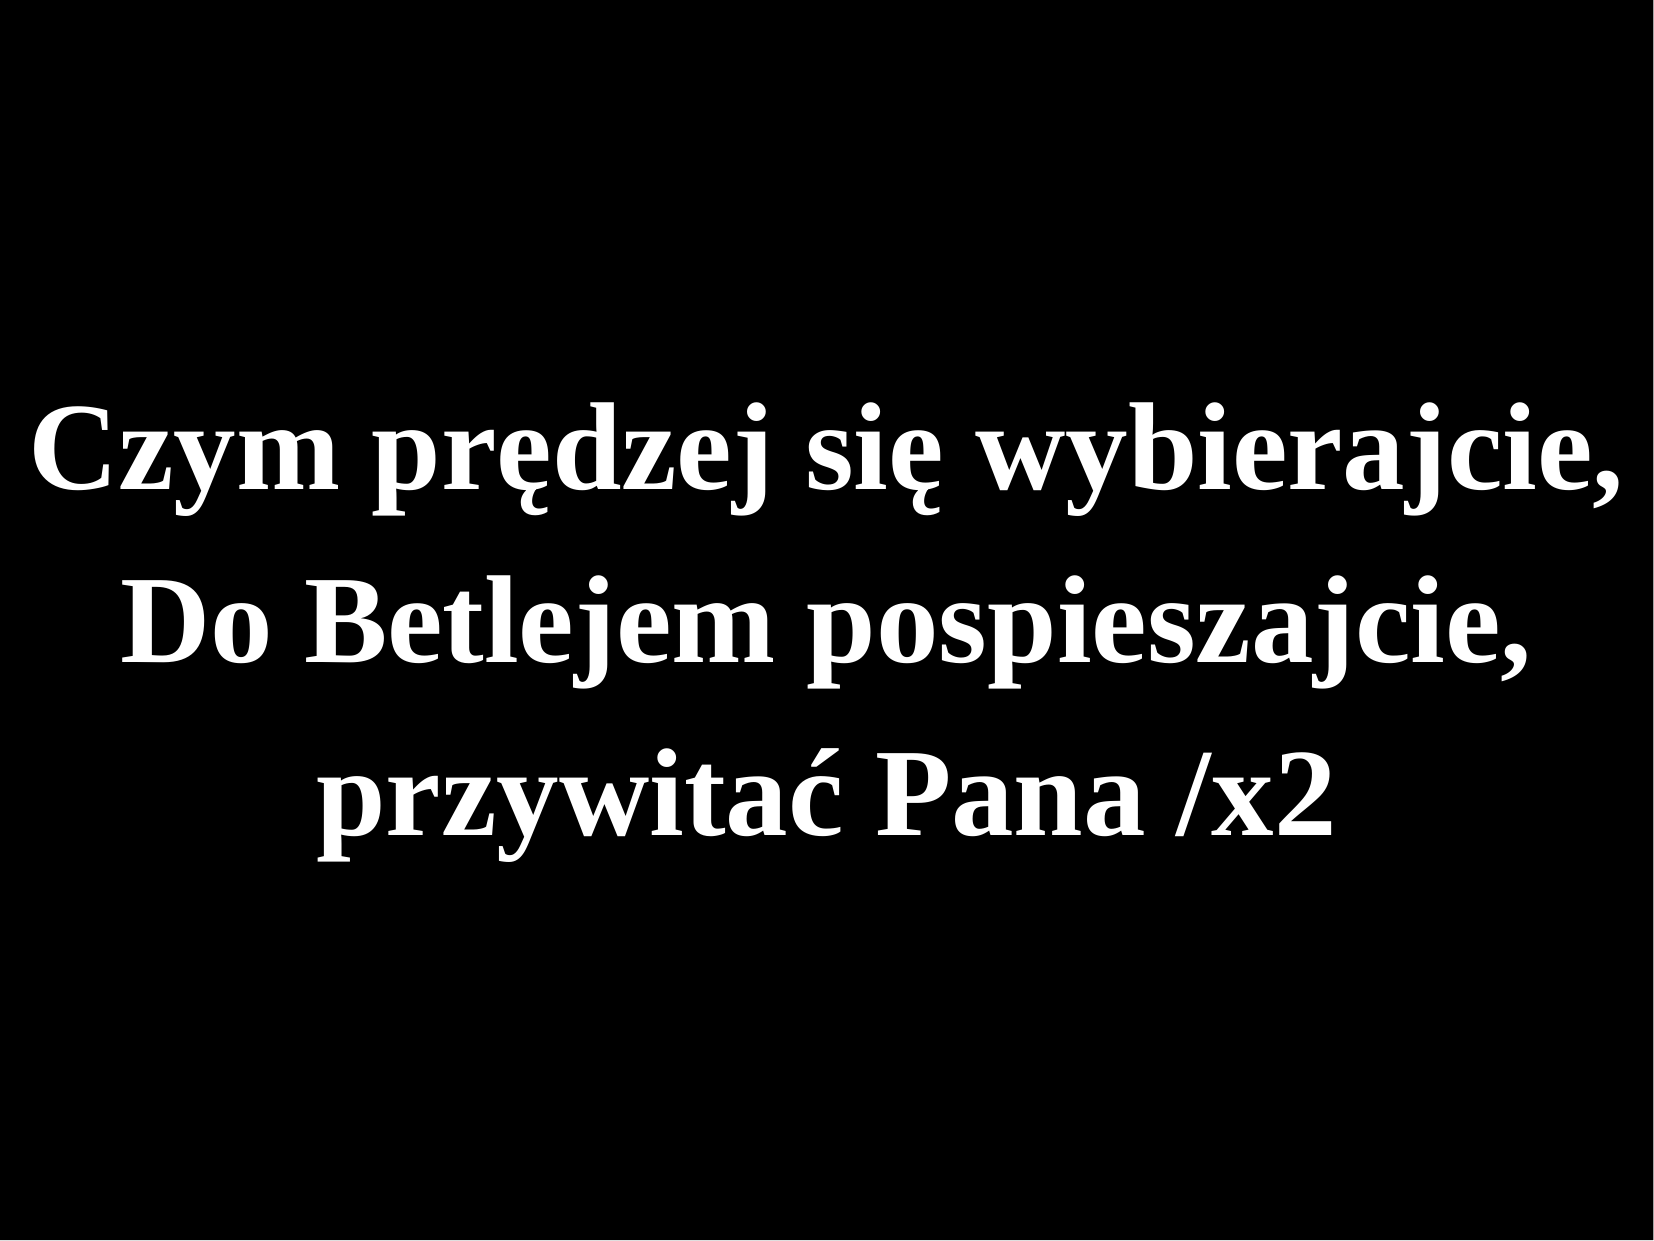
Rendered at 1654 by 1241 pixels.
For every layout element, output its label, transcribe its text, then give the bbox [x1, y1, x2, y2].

title Czym prędzej się wybierajcie, ppp Do Betlejem pospieszajcie, ppp przywitać Pana /x2 [0, 0, 1654, 1241]
